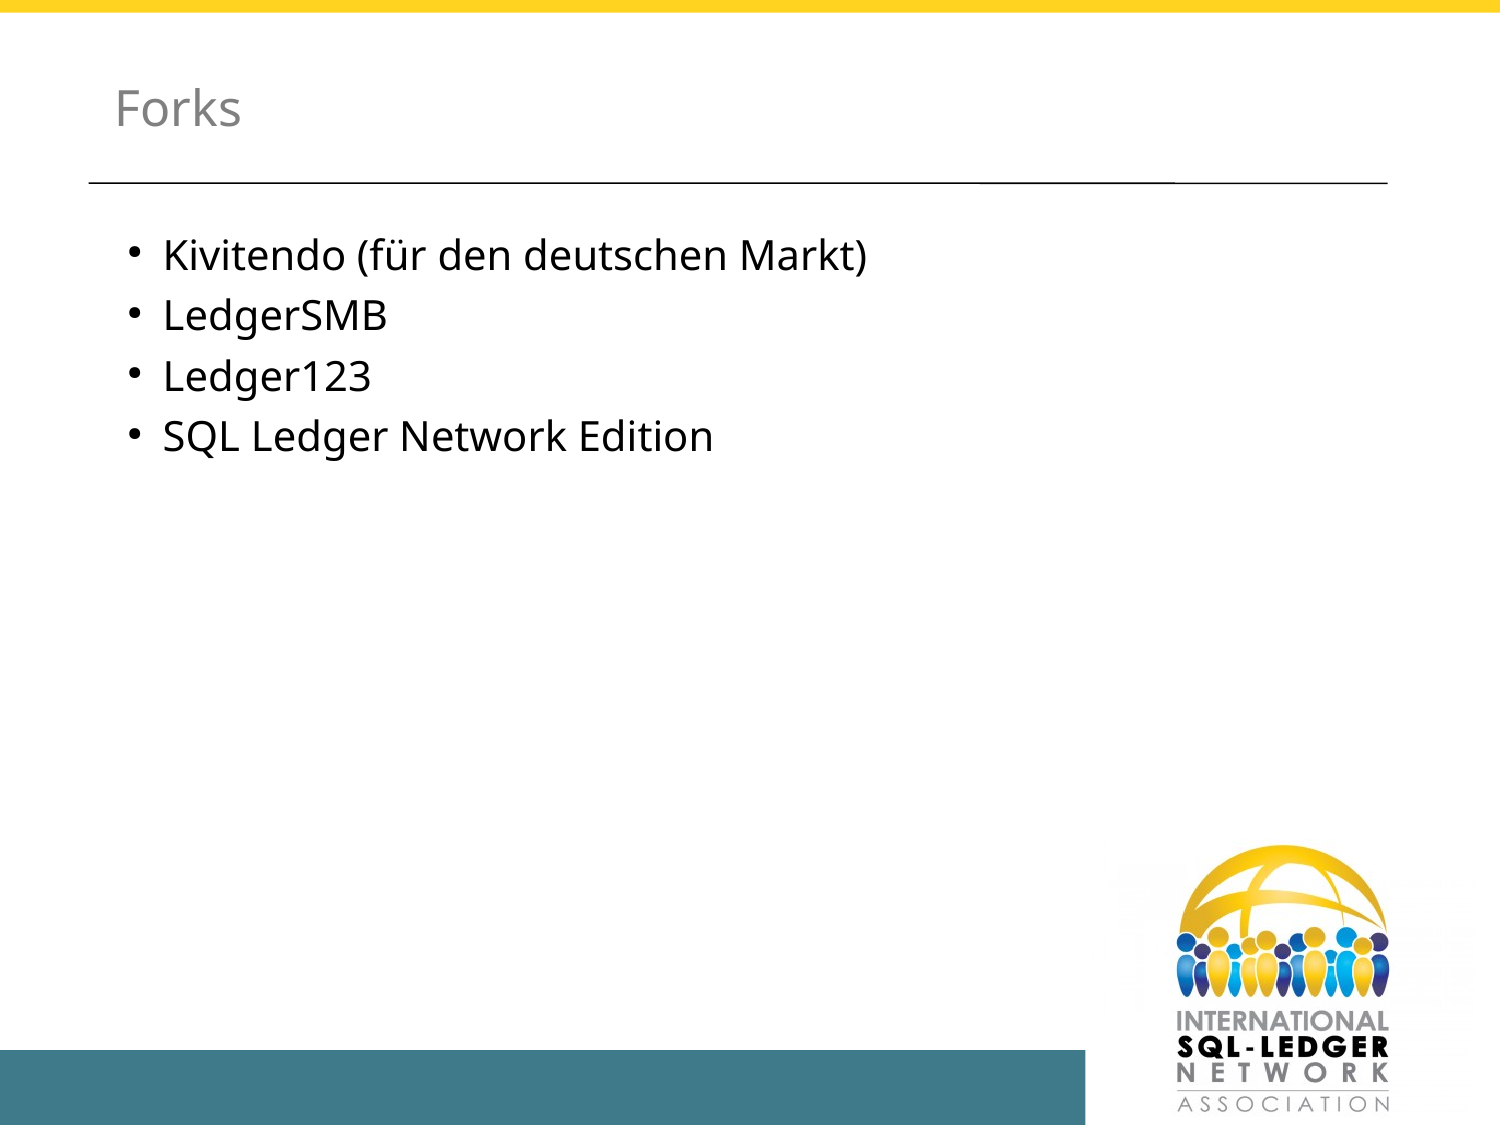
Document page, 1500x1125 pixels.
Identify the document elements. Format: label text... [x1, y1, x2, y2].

title Forks [99, 37, 1387, 177]
list Kivitendo (für den deutschen Markt) LedgerSMB Ledger123 SQL Ledger Network Edition [112, 220, 1387, 970]
picture [1092, 839, 1475, 1117]
